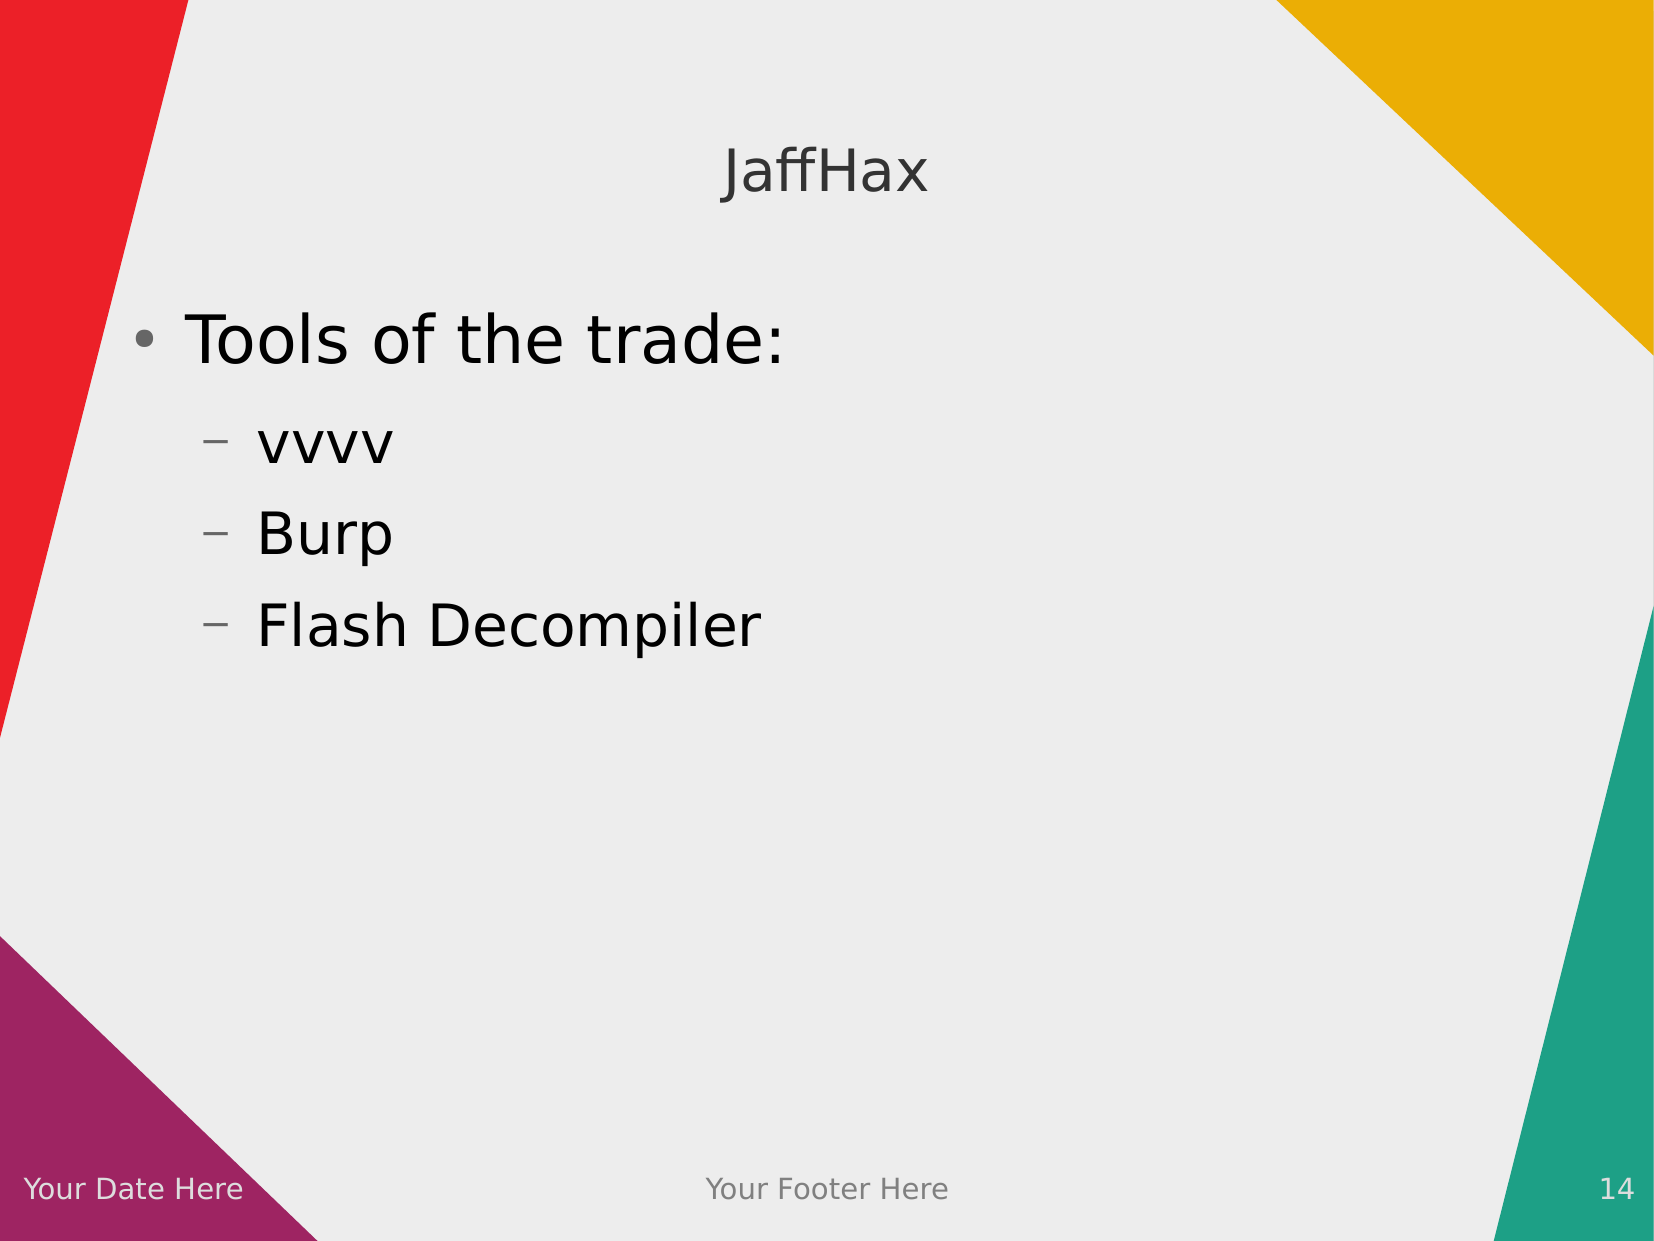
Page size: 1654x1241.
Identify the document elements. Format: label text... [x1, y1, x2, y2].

title JaffHax [114, 73, 1539, 271]
list Tools of the trade: vvvv Burp Flash Decompiler [114, 302, 1539, 1033]
